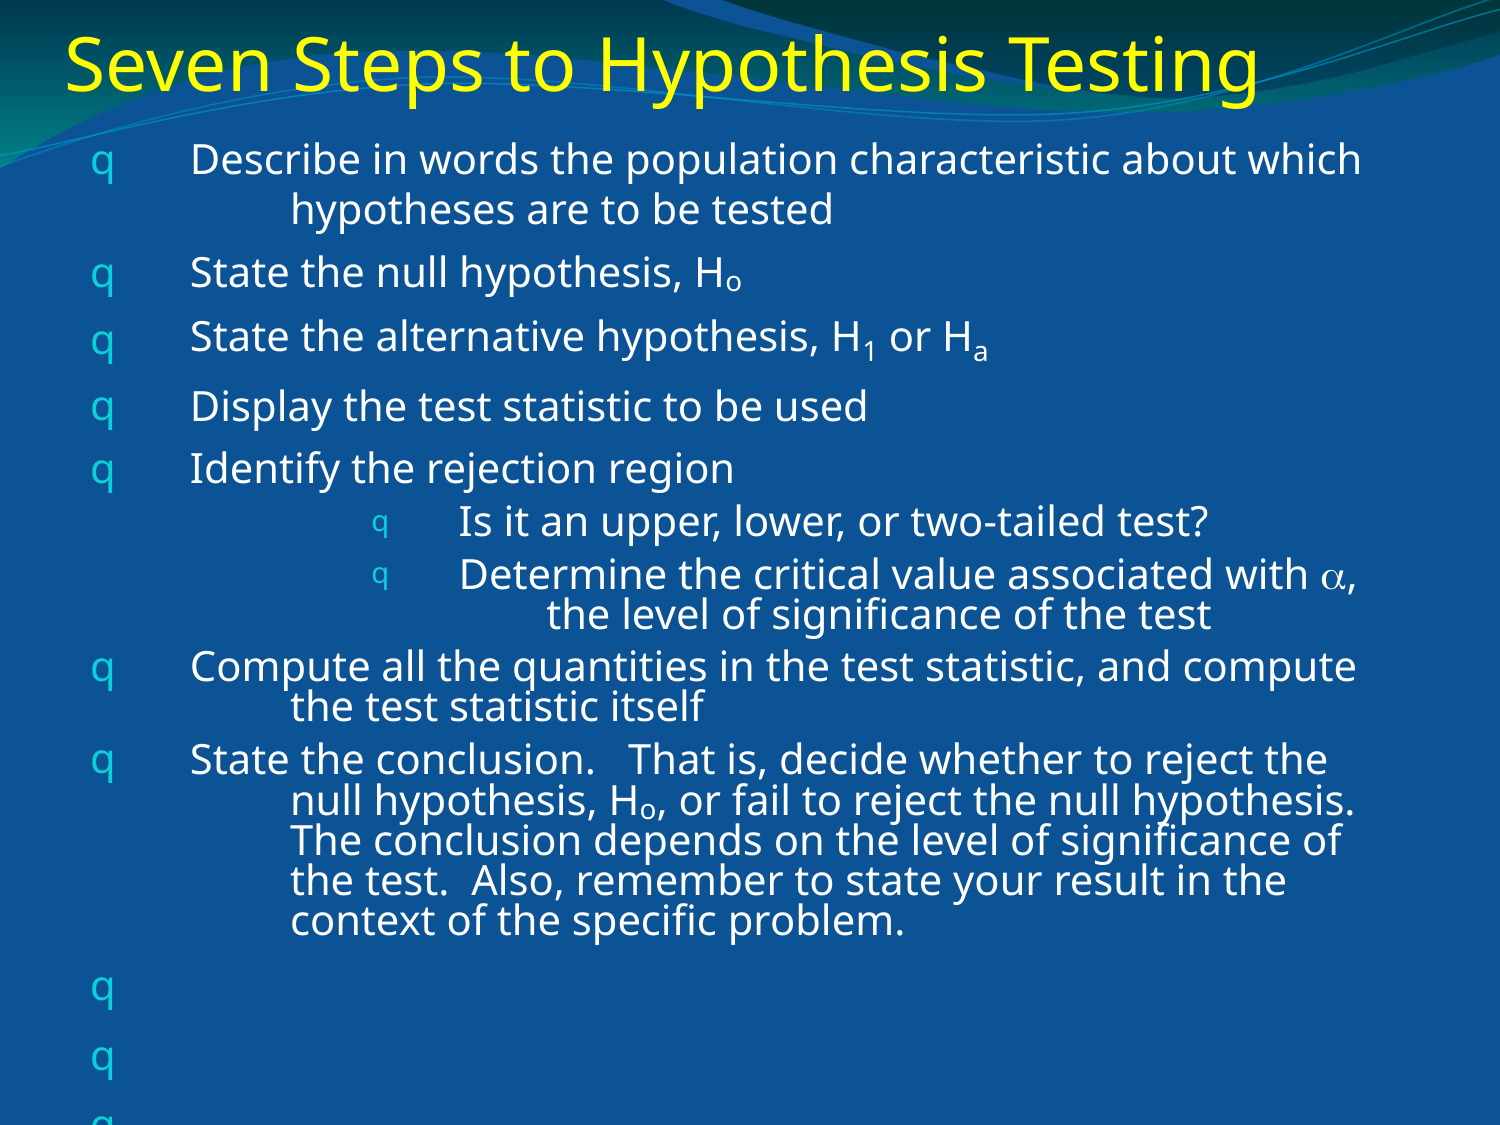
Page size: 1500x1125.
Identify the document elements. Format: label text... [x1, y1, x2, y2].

list Describe in words the population characteristic about which hypotheses are to be tested State the null hypothesis, Ho State the alternative hypothesis, H1 or Ha Display the test statistic to be used Identify the rejection region Is it an upper, lower, or two-tailed test? Determine the critical value associated with , the level of significance of the test Compute all the quantities in the test statistic, and compute the test statistic itself State the conclusion. That is, decide whether to reject the null hypothesis, Ho, or fail to reject the null hypothesis. The conclusion depends on the level of significance of the test. Also, remember to state your result in the context of the specific problem. [75, 125, 1426, 1125]
title Seven Steps to Hypothesis Testing [64, 0, 1415, 107]
